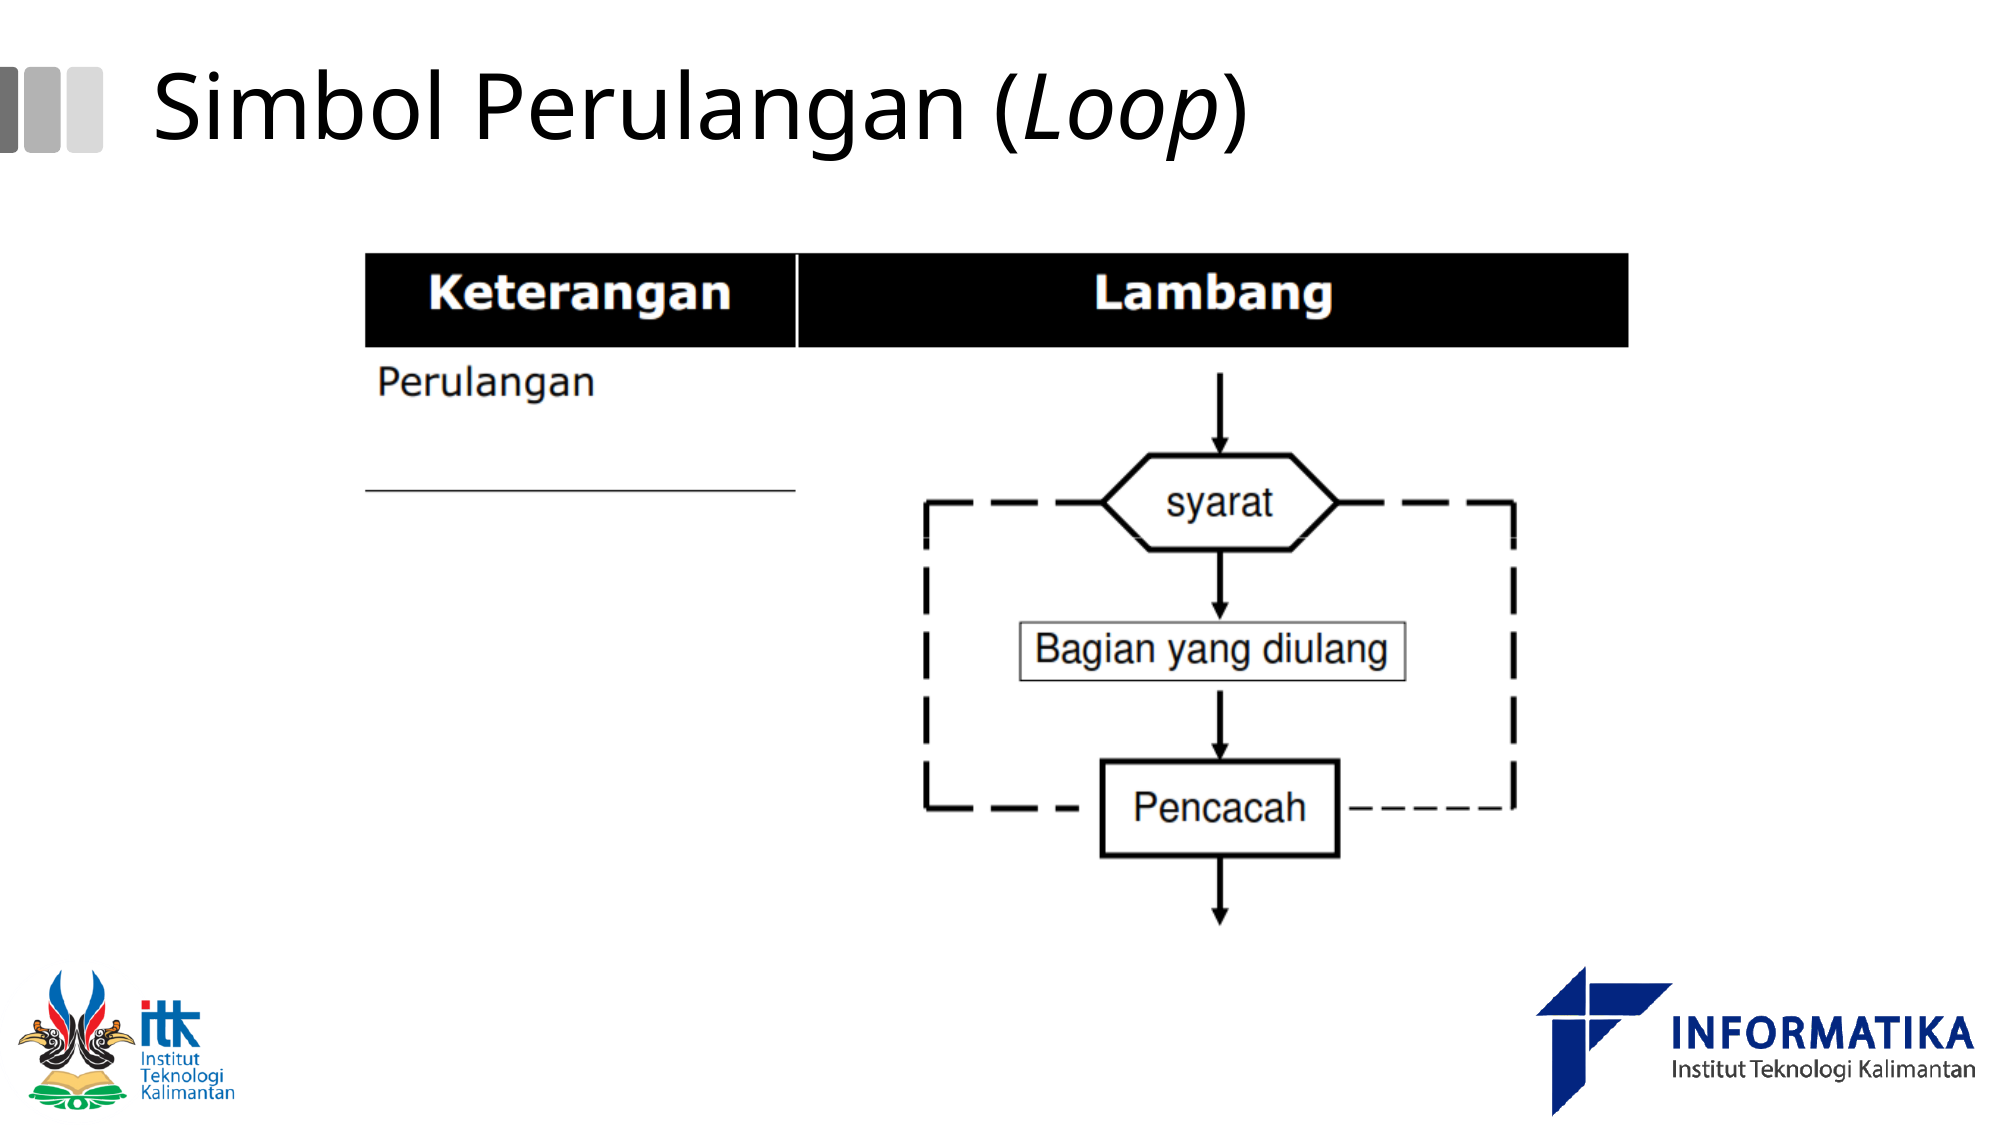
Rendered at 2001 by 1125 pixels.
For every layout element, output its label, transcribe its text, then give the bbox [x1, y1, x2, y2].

title Simbol Perulangan (Loop) [137, 1, 1863, 219]
picture [361, 246, 1639, 961]
picture [1534, 965, 1976, 1118]
picture [0, 935, 253, 1125]
